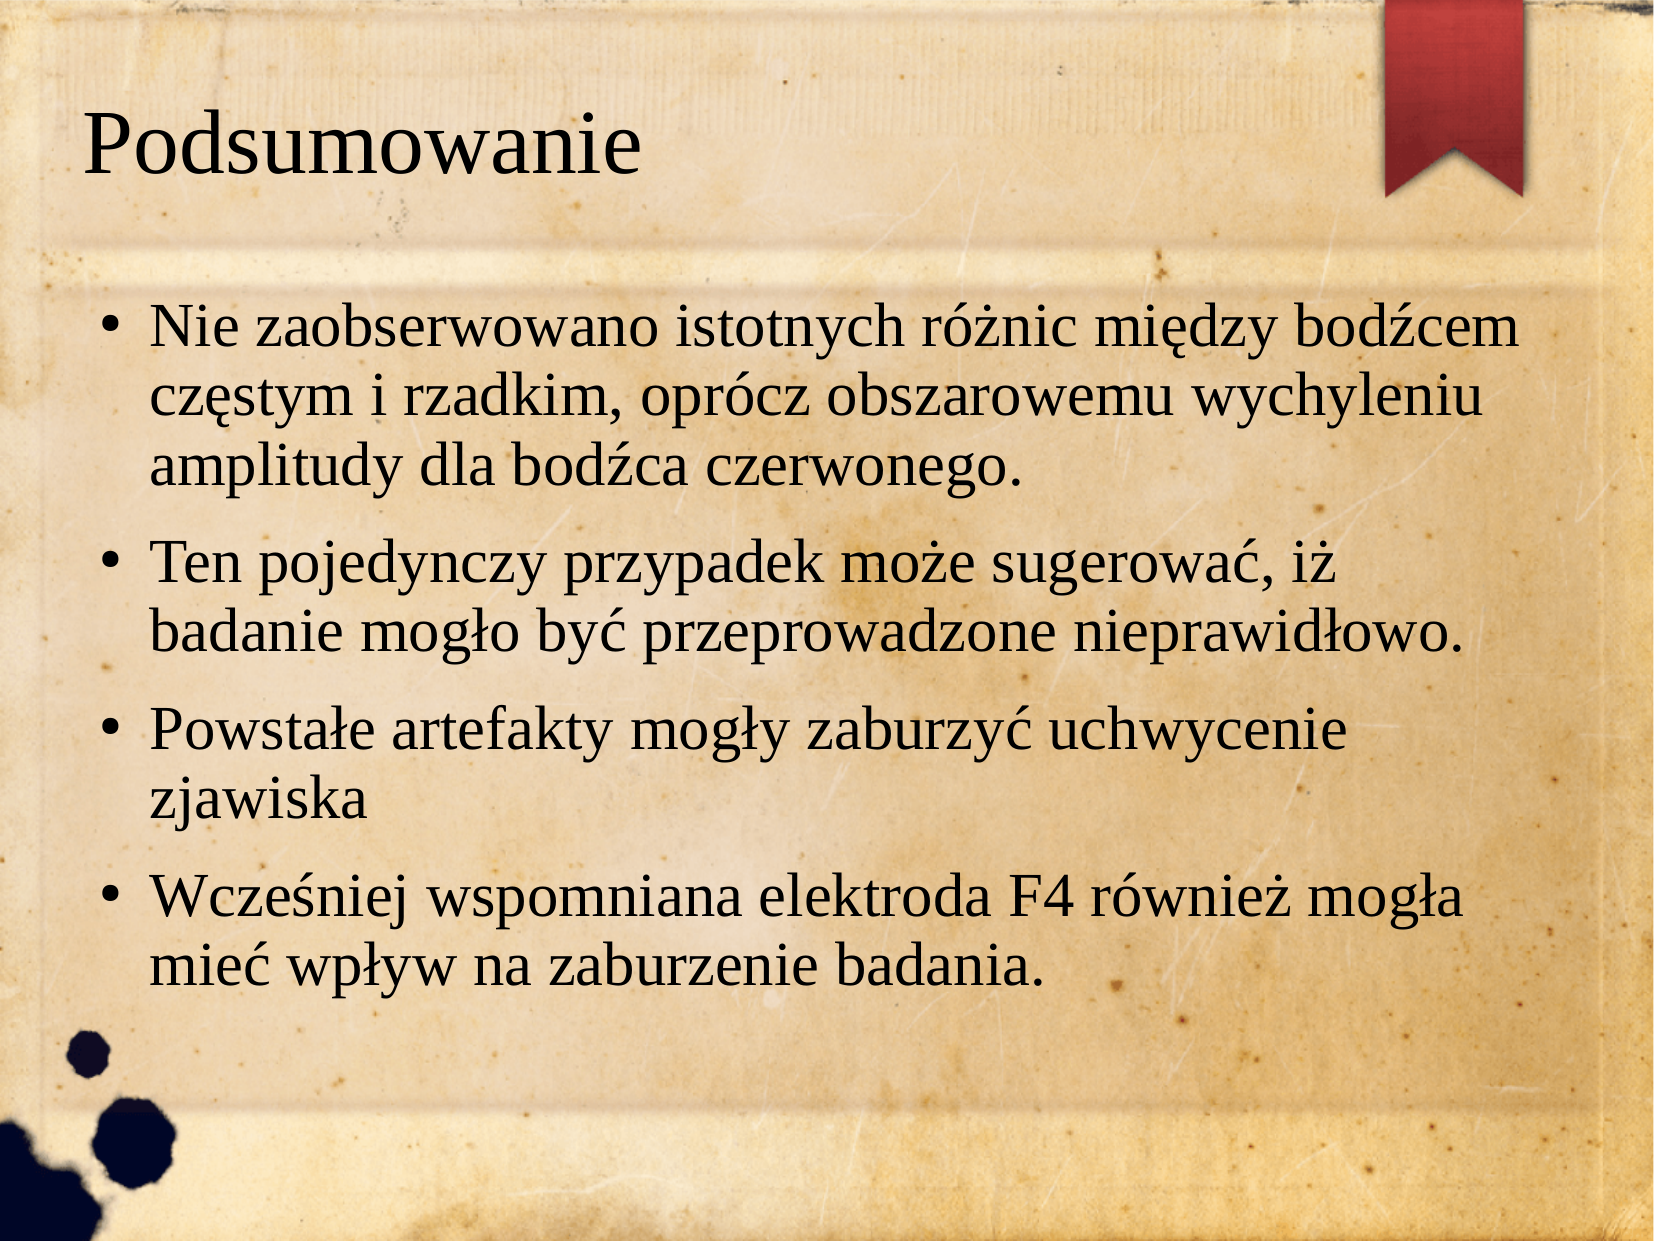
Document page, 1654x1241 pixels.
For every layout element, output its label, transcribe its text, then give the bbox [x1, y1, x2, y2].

title Podsumowanie [82, 49, 1347, 237]
list Nie zaobserwowano istotnych różnic między bodźcem częstym i rzadkim, oprócz obszarowemu wychyleniu amplitudy dla bodźca czerwonego. Ten pojedynczy przypadek może sugerować, iż badanie mogło być przeprowadzone nieprawidłowo. Powstałe artefakty mogły zaburzyć uchwycenie zjawiska Wcześniej wspomniana elektroda F4 również mogła mieć wpływ na zaburzenie badania. [82, 290, 1538, 1010]
picture [0, 0, 1654, 1241]
